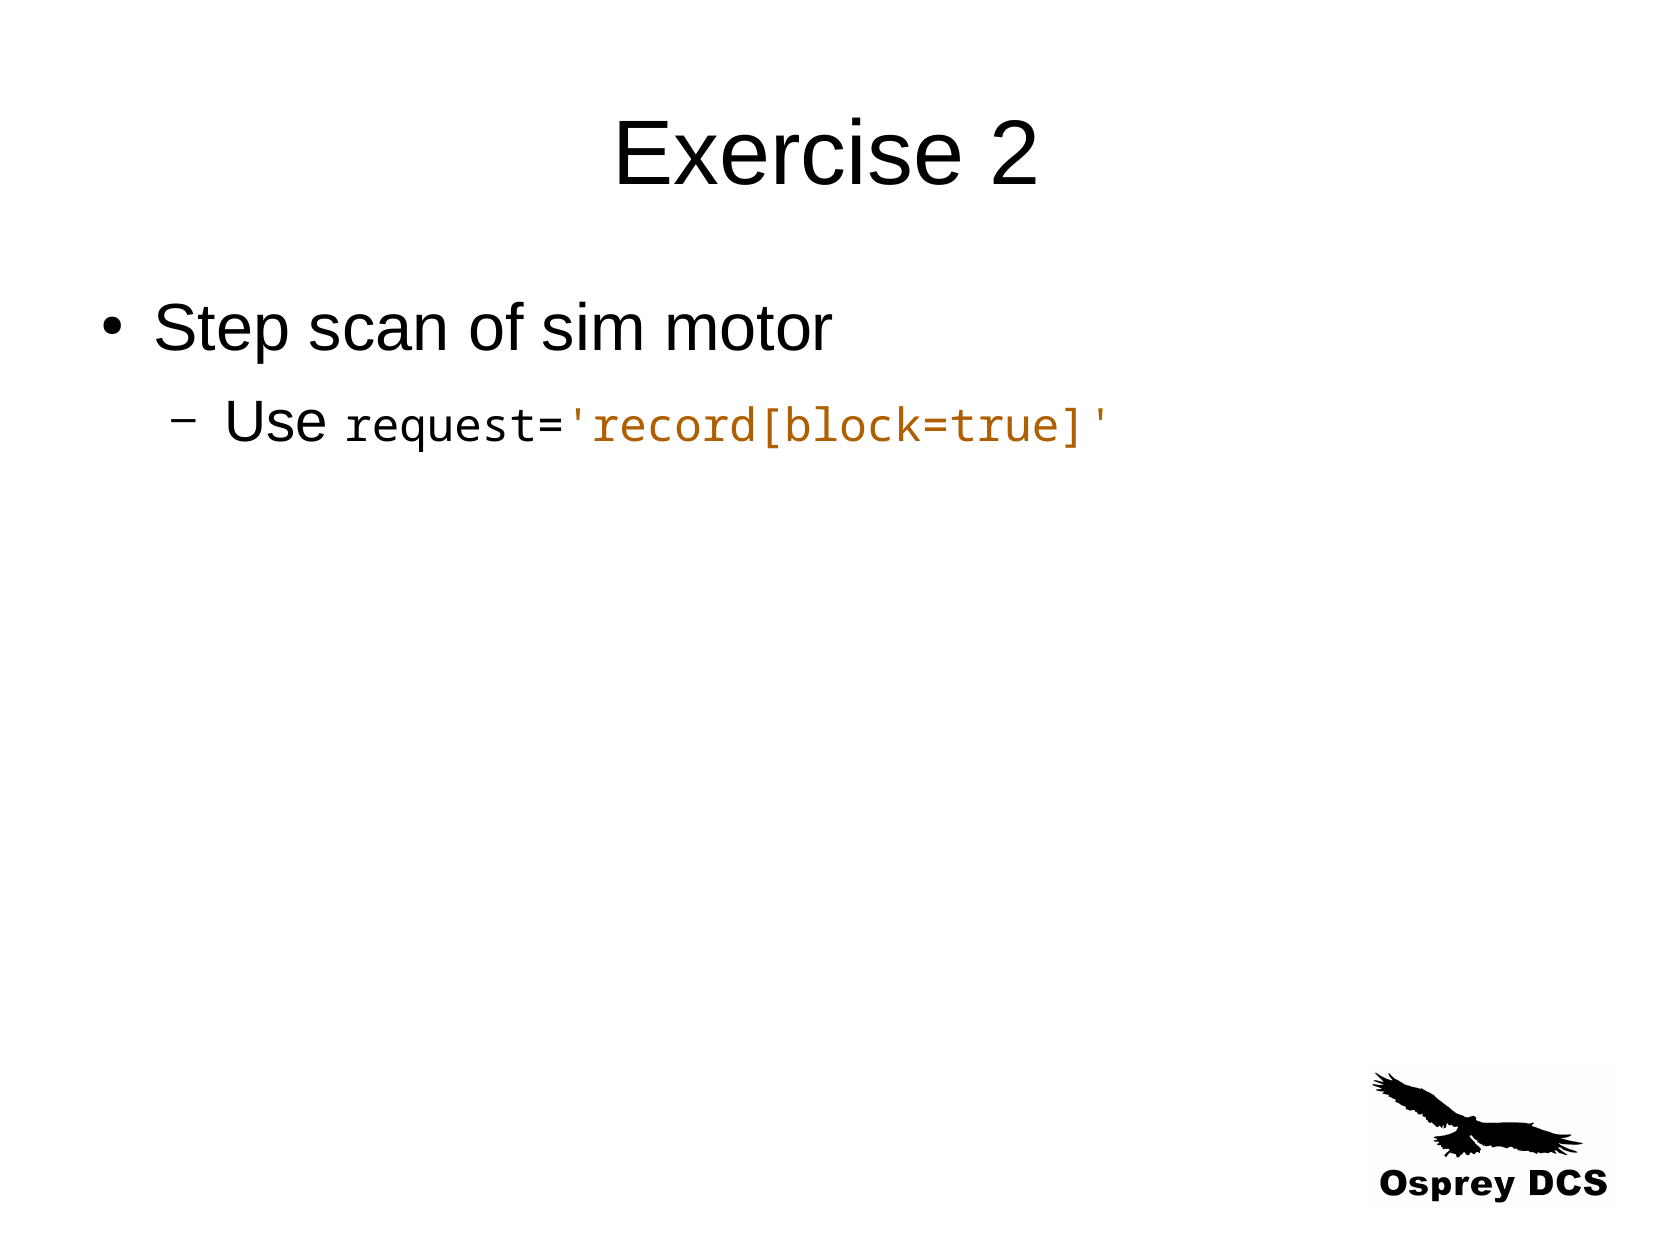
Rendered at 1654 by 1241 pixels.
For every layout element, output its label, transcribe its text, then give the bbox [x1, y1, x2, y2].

title Exercise 2 [82, 49, 1571, 257]
list Step scan of sim motor Use request='record[block=true]' [82, 290, 1571, 1010]
picture [1364, 1064, 1620, 1208]
